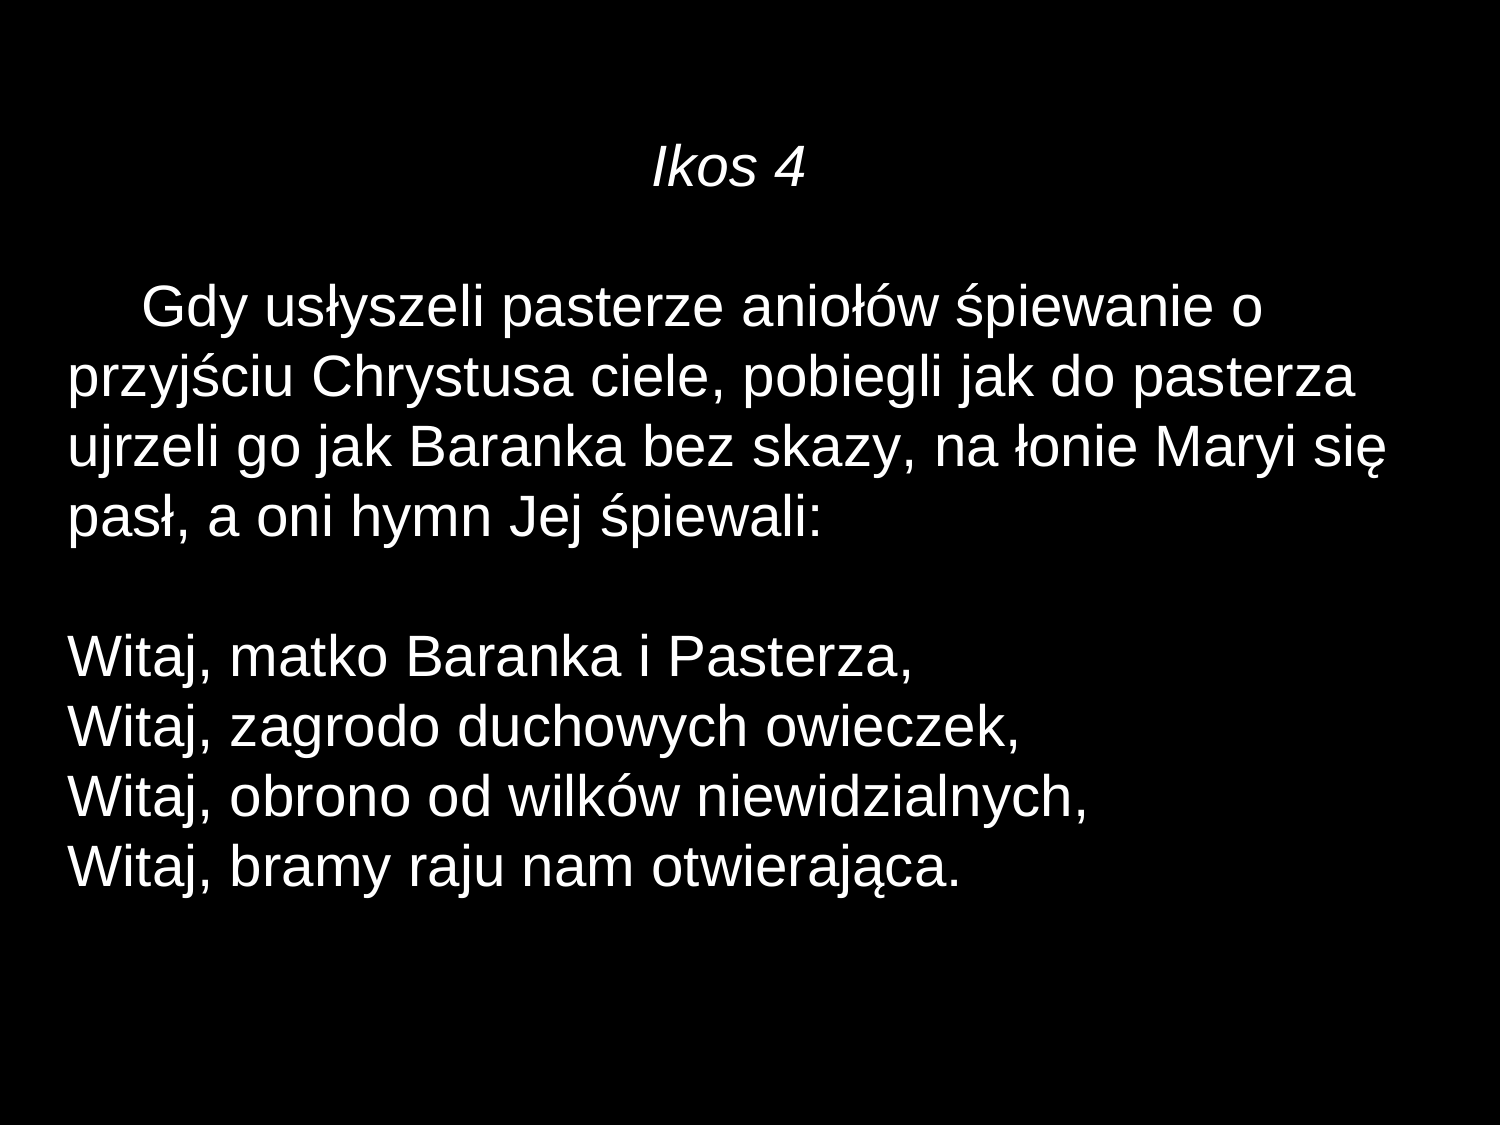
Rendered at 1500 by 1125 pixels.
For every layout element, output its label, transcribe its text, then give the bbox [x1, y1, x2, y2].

text_box Ikos 4 Gdy usłyszeli pasterze aniołów śpiewanie o przyjściu Chrystusa ciele, pobiegli jak do pasterza ujrzeli go jak Baranka bez skazy, na łonie Maryi się pasł, a oni hymn Jej śpiewali: Witaj, matko Baranka i Pasterza, Witaj, zagrodo duchowych owieczek, Witaj, obrono od wilków niewidzialnych, Witaj, bramy raju nam otwierająca. [53, 120, 1483, 906]
